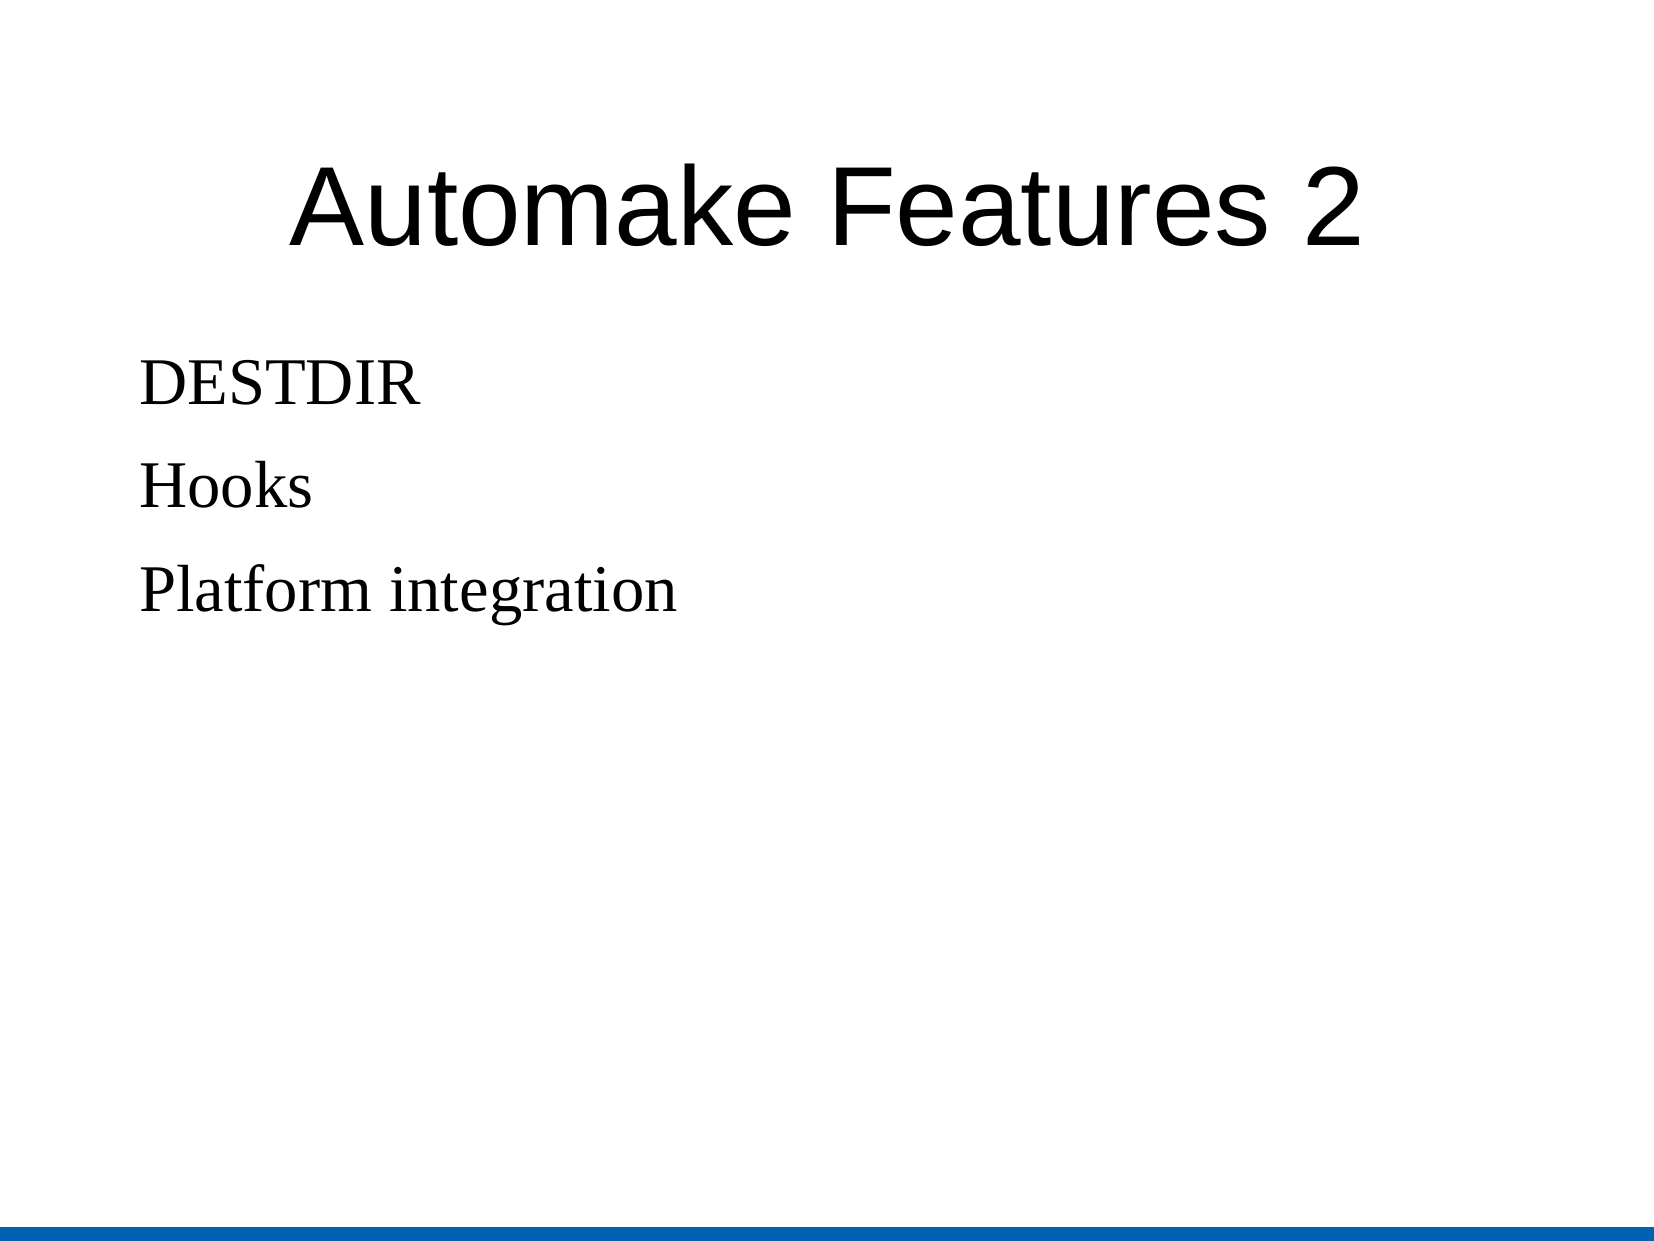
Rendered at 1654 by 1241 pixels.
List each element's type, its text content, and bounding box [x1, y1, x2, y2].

list DESTDIR Hooks Platform integration [121, 344, 1533, 1127]
title Automake Features 2 [121, 102, 1533, 311]
